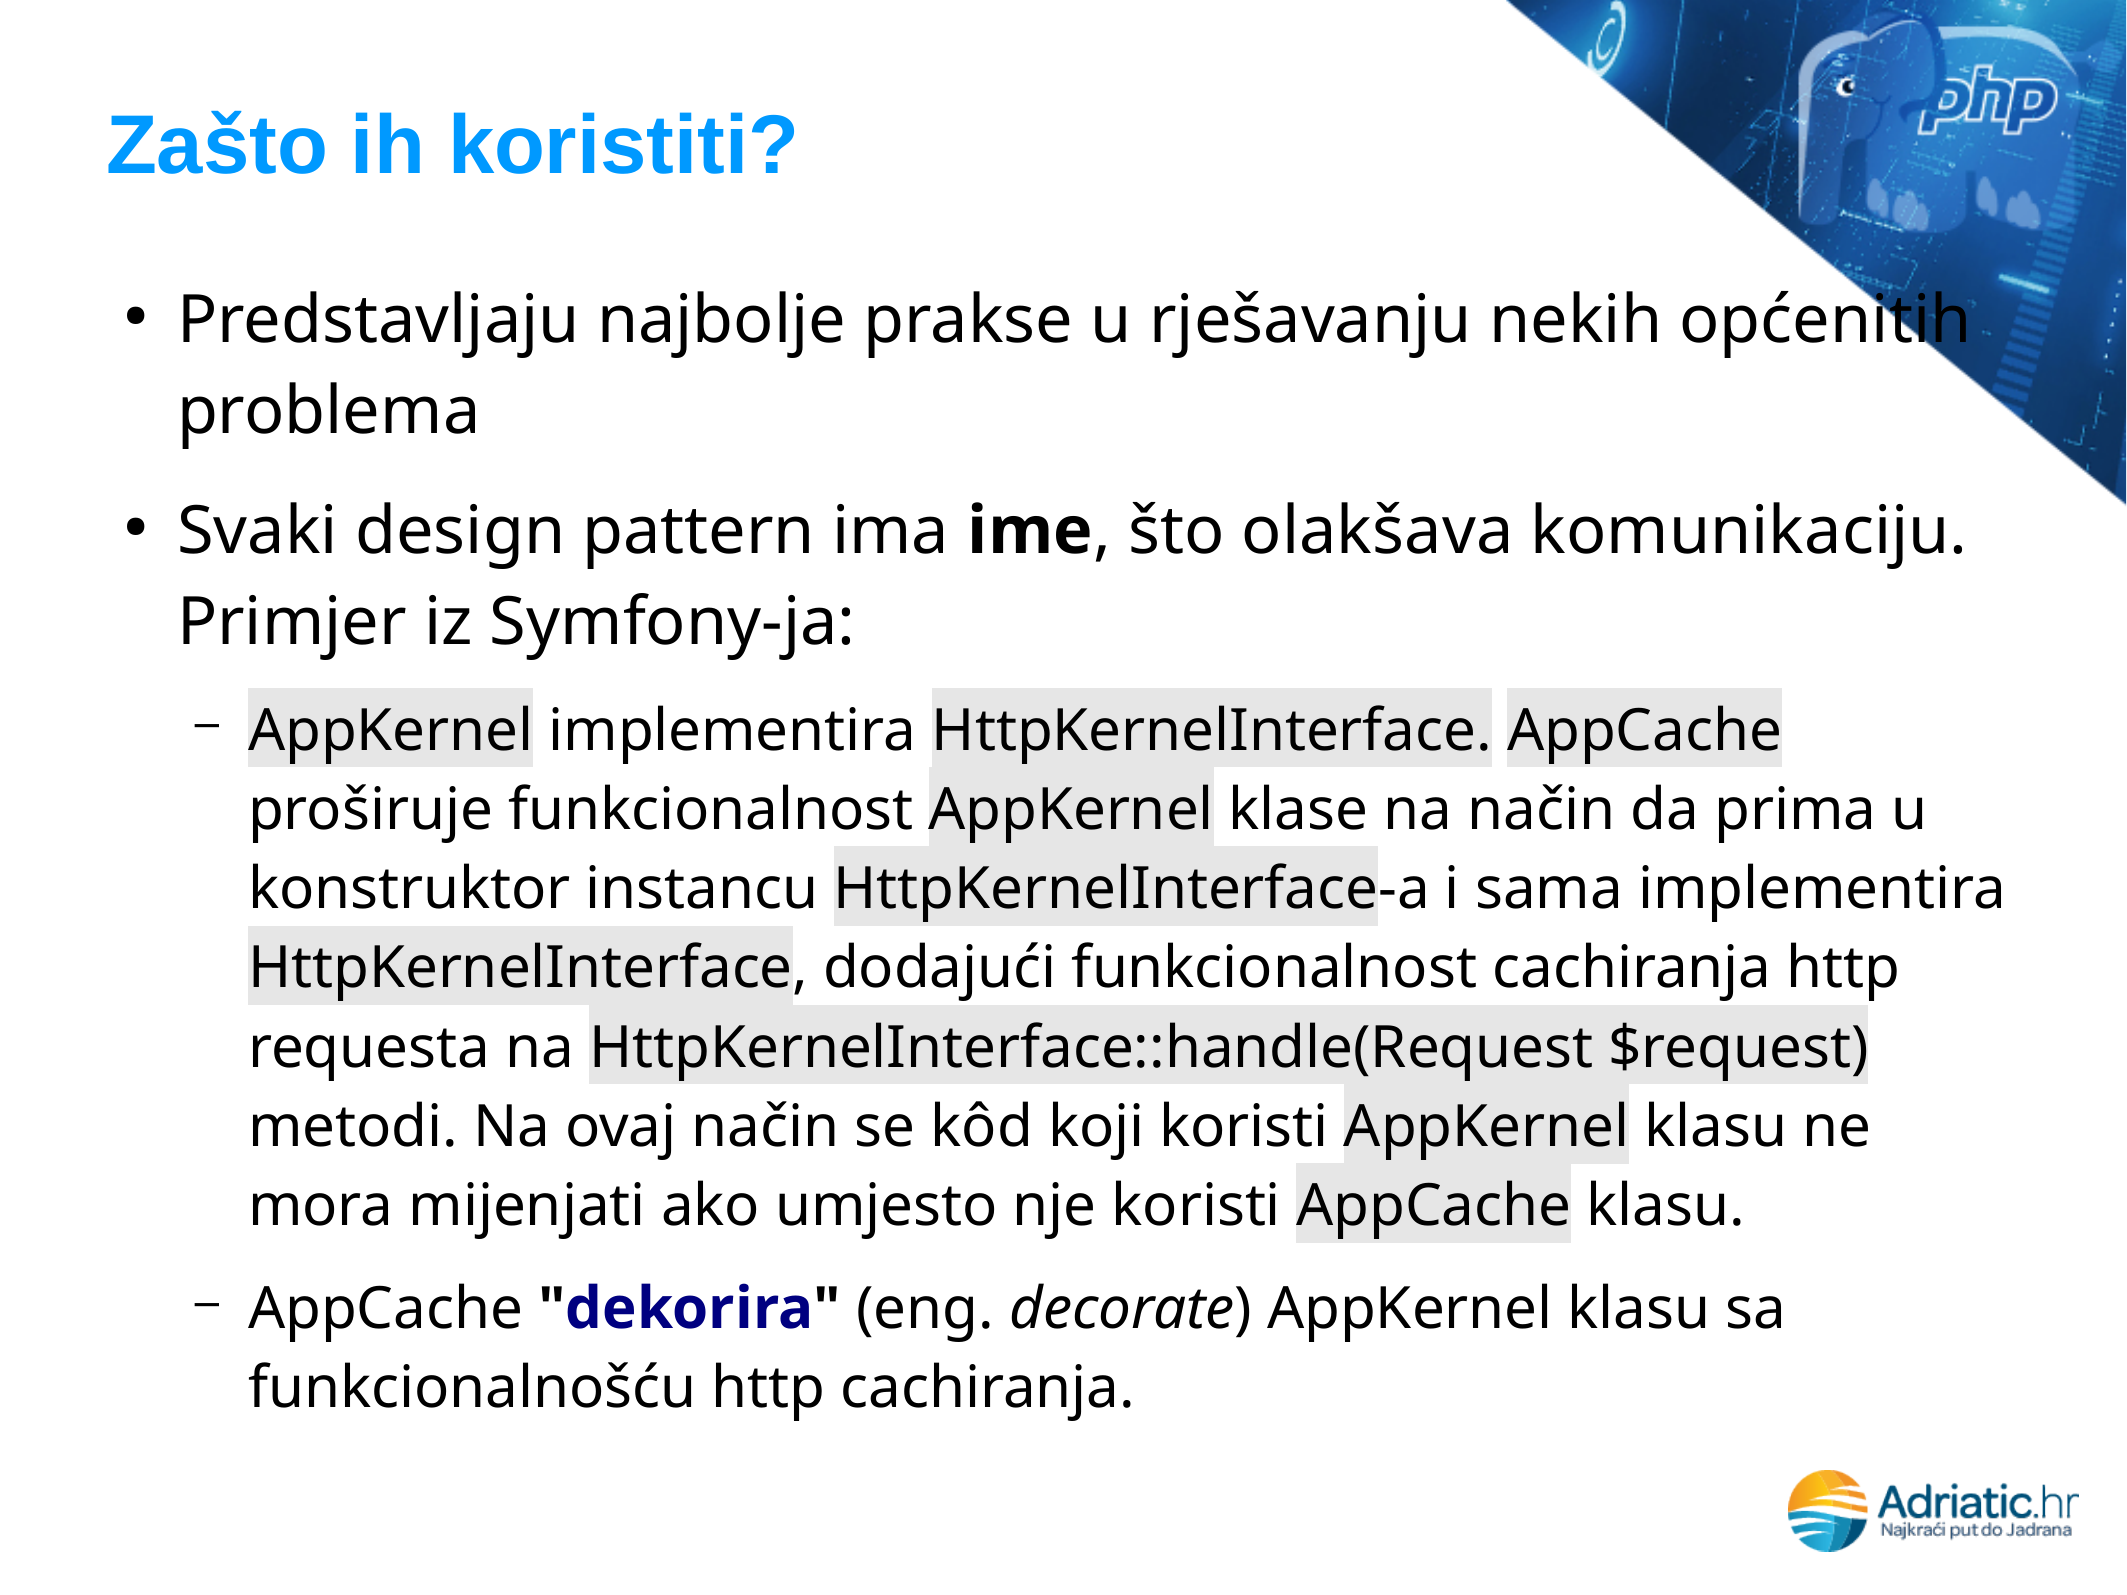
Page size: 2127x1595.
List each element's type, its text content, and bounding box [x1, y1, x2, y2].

picture [1505, 0, 2127, 625]
list Predstavljaju najbolje prakse u rješavanju nekih općenitih problema Svaki design pattern ima ime, što olakšava komunikaciju. Primjer iz Symfony-ja: AppKernel implementira HttpKernelInterface. AppCache proširuje funkcionalnost AppKernel klase na način da prima u konstruktor instancu HttpKernelInterface-a i sama implementira HttpKernelInterface, dodajući funkcionalnost cachiranja http requesta na HttpKernelInterface::handle(Request $request) metodi. Na ovaj način se kôd koji koristi AppKernel klasu ne mora mijenjati ako umjesto nje koristi AppCache klasu. AppCache "dekorira" (eng. decorate) AppKernel klasu sa funkcionalnošću http cachiranja. [106, 271, 2020, 1453]
picture [1788, 1470, 2079, 1552]
title Zašto ih koristiti? [106, 70, 1630, 219]
